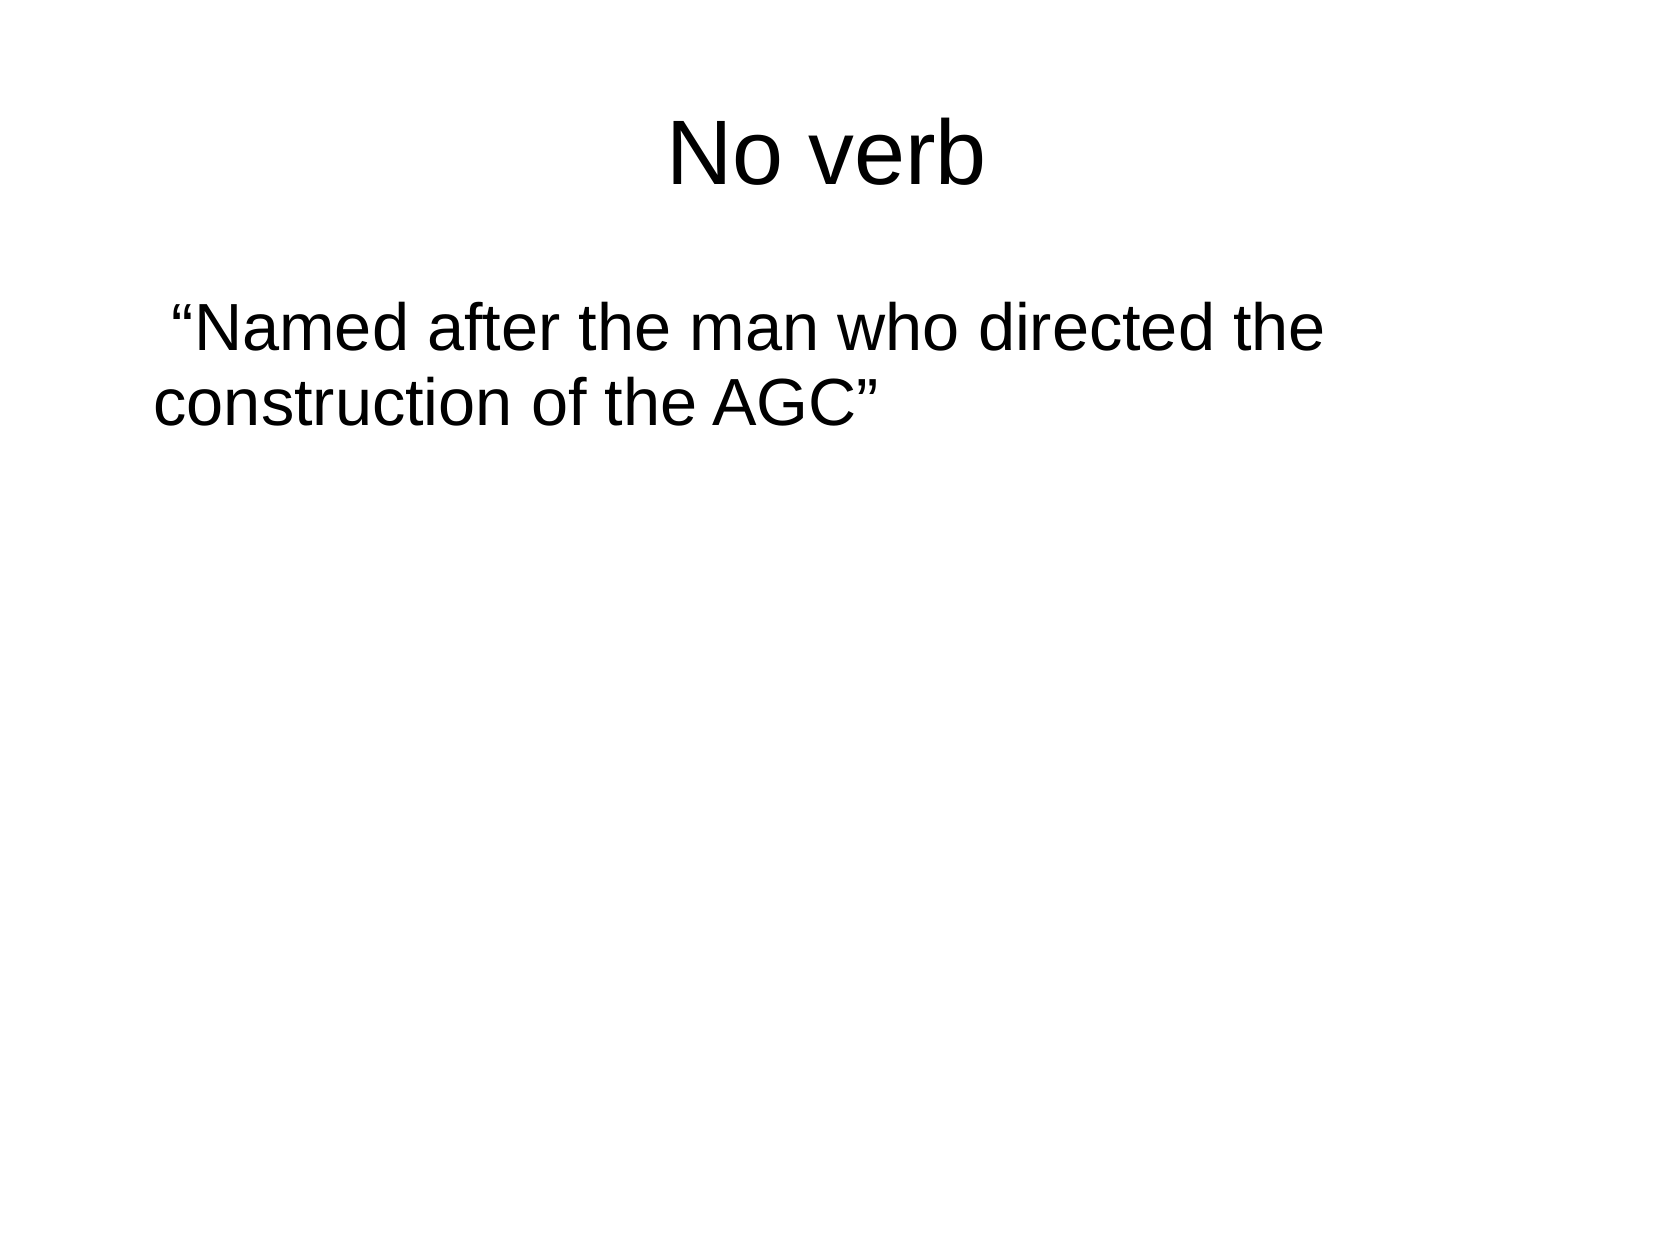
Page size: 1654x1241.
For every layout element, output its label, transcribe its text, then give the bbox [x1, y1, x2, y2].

list “Named after the man who directed the construction of the AGC” [82, 290, 1571, 1010]
title No verb [82, 49, 1571, 257]
